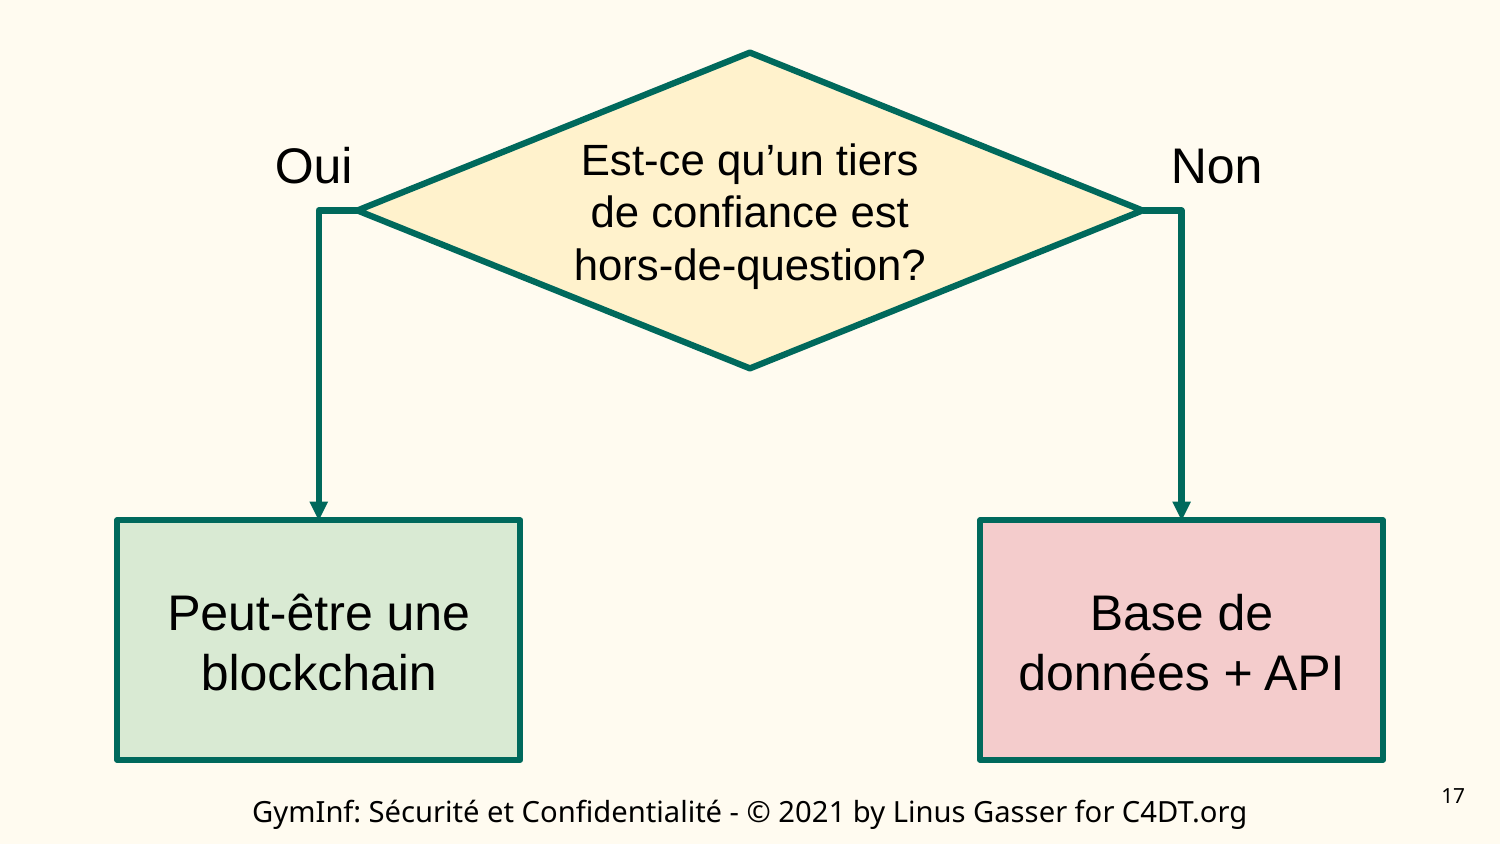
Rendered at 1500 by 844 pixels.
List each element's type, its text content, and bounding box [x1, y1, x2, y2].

text_box Oui [241, 115, 386, 211]
slide_number <number> [1389, 764, 1480, 830]
text_box Non [1144, 115, 1289, 211]
text_box Est-ce qu’un tiers de confiance est hors-de-question? [358, 52, 1143, 369]
text_box Peut-être une blockchain [117, 520, 521, 760]
text_box Base de données + API [980, 520, 1383, 760]
